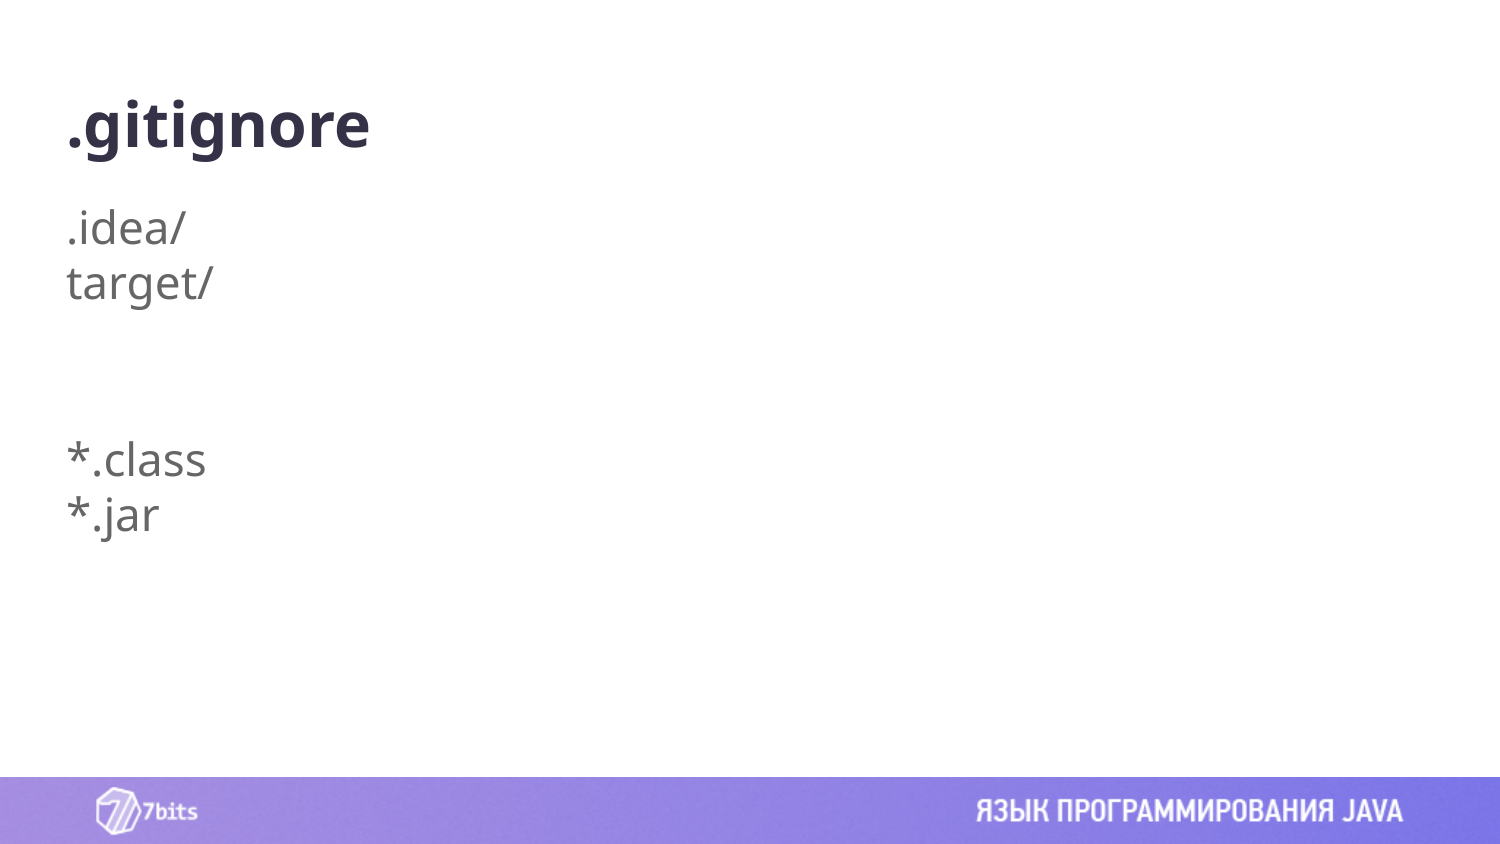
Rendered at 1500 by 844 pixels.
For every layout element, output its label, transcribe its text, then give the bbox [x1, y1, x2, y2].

list .idea/ target/ *.class *.jar [51, 184, 1449, 745]
picture [0, 777, 1500, 844]
title .gitignore [51, 69, 1449, 164]
